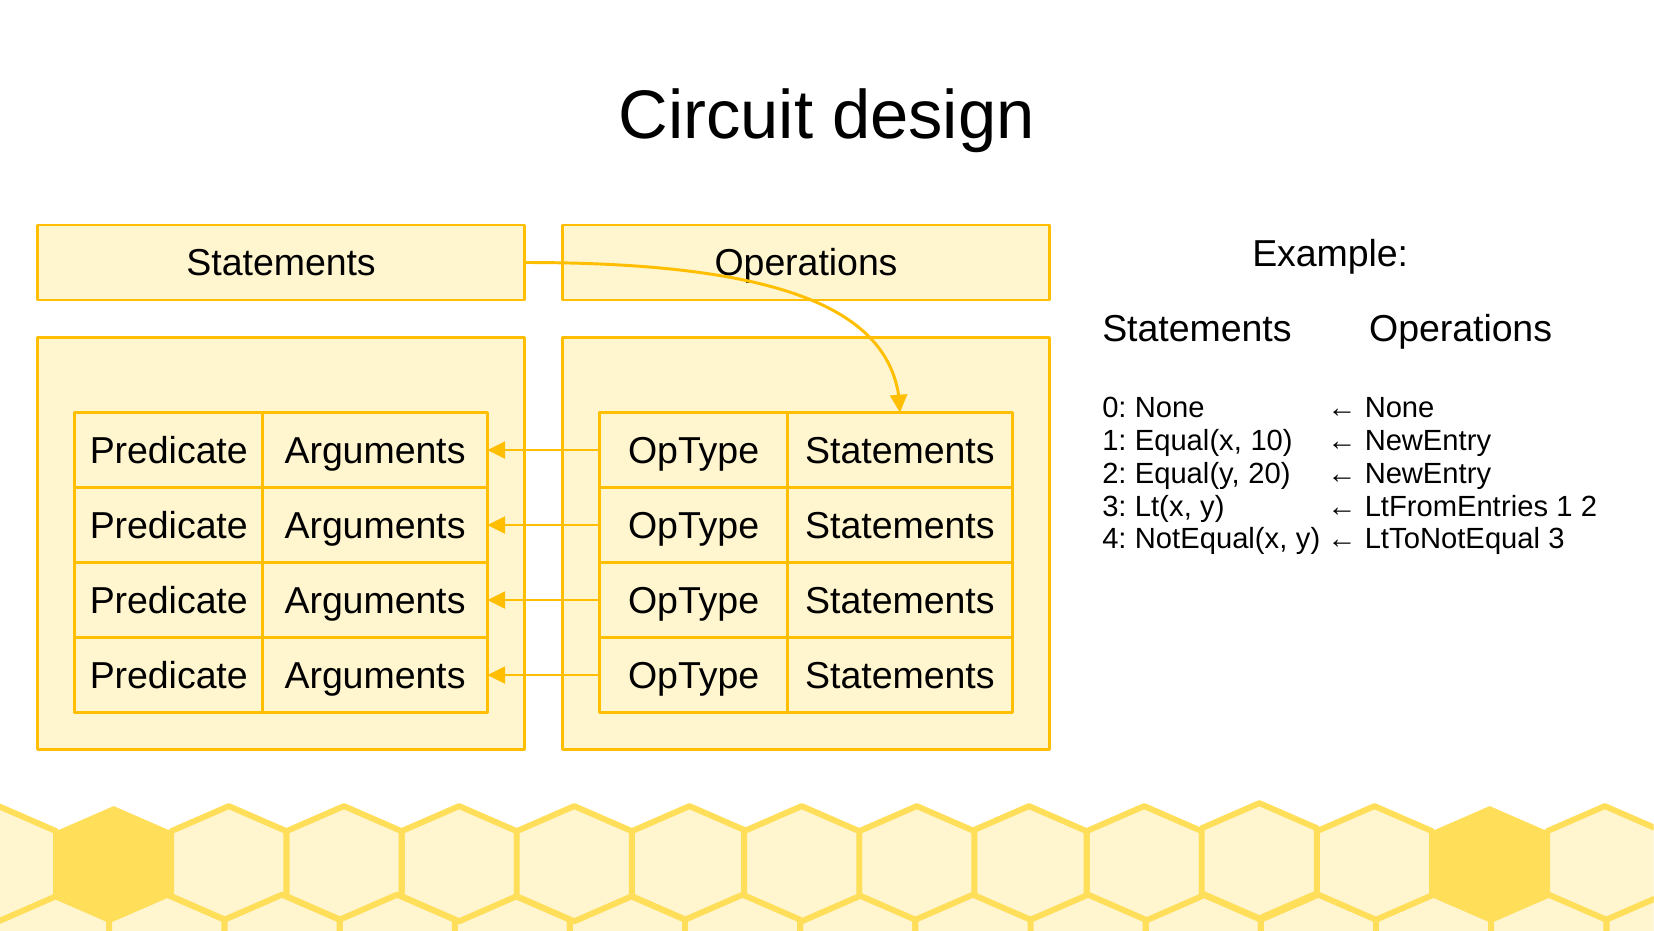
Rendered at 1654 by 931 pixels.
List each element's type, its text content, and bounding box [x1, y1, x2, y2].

text_box OpType [599, 637, 788, 713]
text_box [562, 337, 899, 449]
text_box Predicate [74, 488, 262, 563]
text_box Operations [562, 265, 807, 301]
text_box Arguments [262, 412, 488, 488]
text_box Predicate [74, 638, 262, 713]
text_box Arguments [262, 488, 488, 563]
text_box Statements [788, 488, 1013, 563]
text_box Example: [1087, 225, 1613, 300]
text_box Operations ← None ← NewEntry ← NewEntry ← LtFromEntries 1 2 ← LtToNotEqual 3 [1312, 300, 1613, 751]
text_box Statements [37, 225, 525, 301]
title Circuit design [82, 37, 1571, 193]
text_box [488, 601, 525, 674]
text_box Operations [562, 225, 1050, 301]
text_box [562, 526, 599, 599]
text_box OpType [599, 412, 788, 488]
text_box Statements 0: None 1: Equal(x, 10) 2: Equal(y, 20) 3: Lt(x, y) 4: NotEqual(x, y) [1087, 300, 1312, 751]
text_box Statements [788, 637, 1013, 713]
text_box [562, 601, 599, 674]
text_box Statements [788, 412, 1013, 488]
text_box Predicate [74, 563, 262, 638]
text_box OpType [599, 563, 788, 637]
text_box Arguments [262, 638, 488, 713]
text_box Operations [719, 252, 738, 273]
text_box [488, 526, 525, 599]
text_box Predicate [74, 412, 262, 488]
text_box [37, 337, 525, 750]
text_box [562, 451, 599, 524]
text_box [488, 451, 525, 524]
text_box OpType [599, 488, 788, 563]
text_box Arguments [262, 563, 488, 638]
text_box Statements [788, 563, 1013, 637]
text_box [562, 337, 1050, 750]
